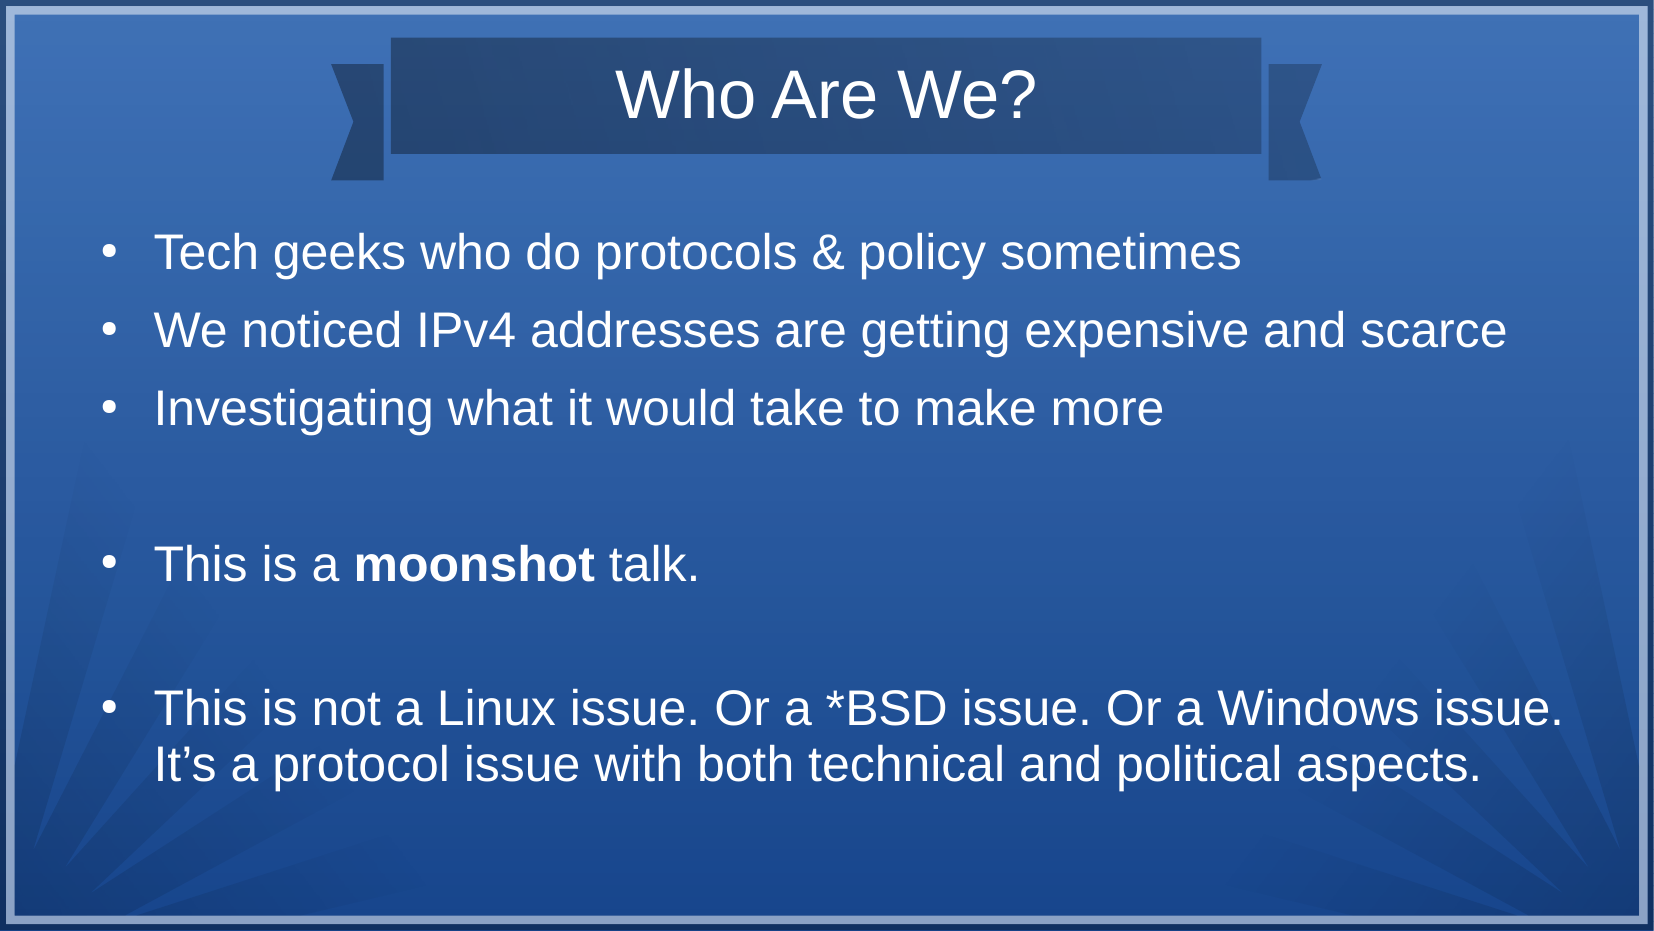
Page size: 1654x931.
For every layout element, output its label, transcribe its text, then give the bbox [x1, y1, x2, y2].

title Who Are We? [389, 35, 1264, 154]
list Tech geeks who do protocols & policy sometimes We noticed IPv4 addresses are getting expensive and scarce Investigating what it would take to make more This is a moonshot talk. This is not a Linux issue. Or a *BSD issue. Or a Windows issue. It’s a protocol issue with both technical and political aspects. [82, 224, 1571, 848]
